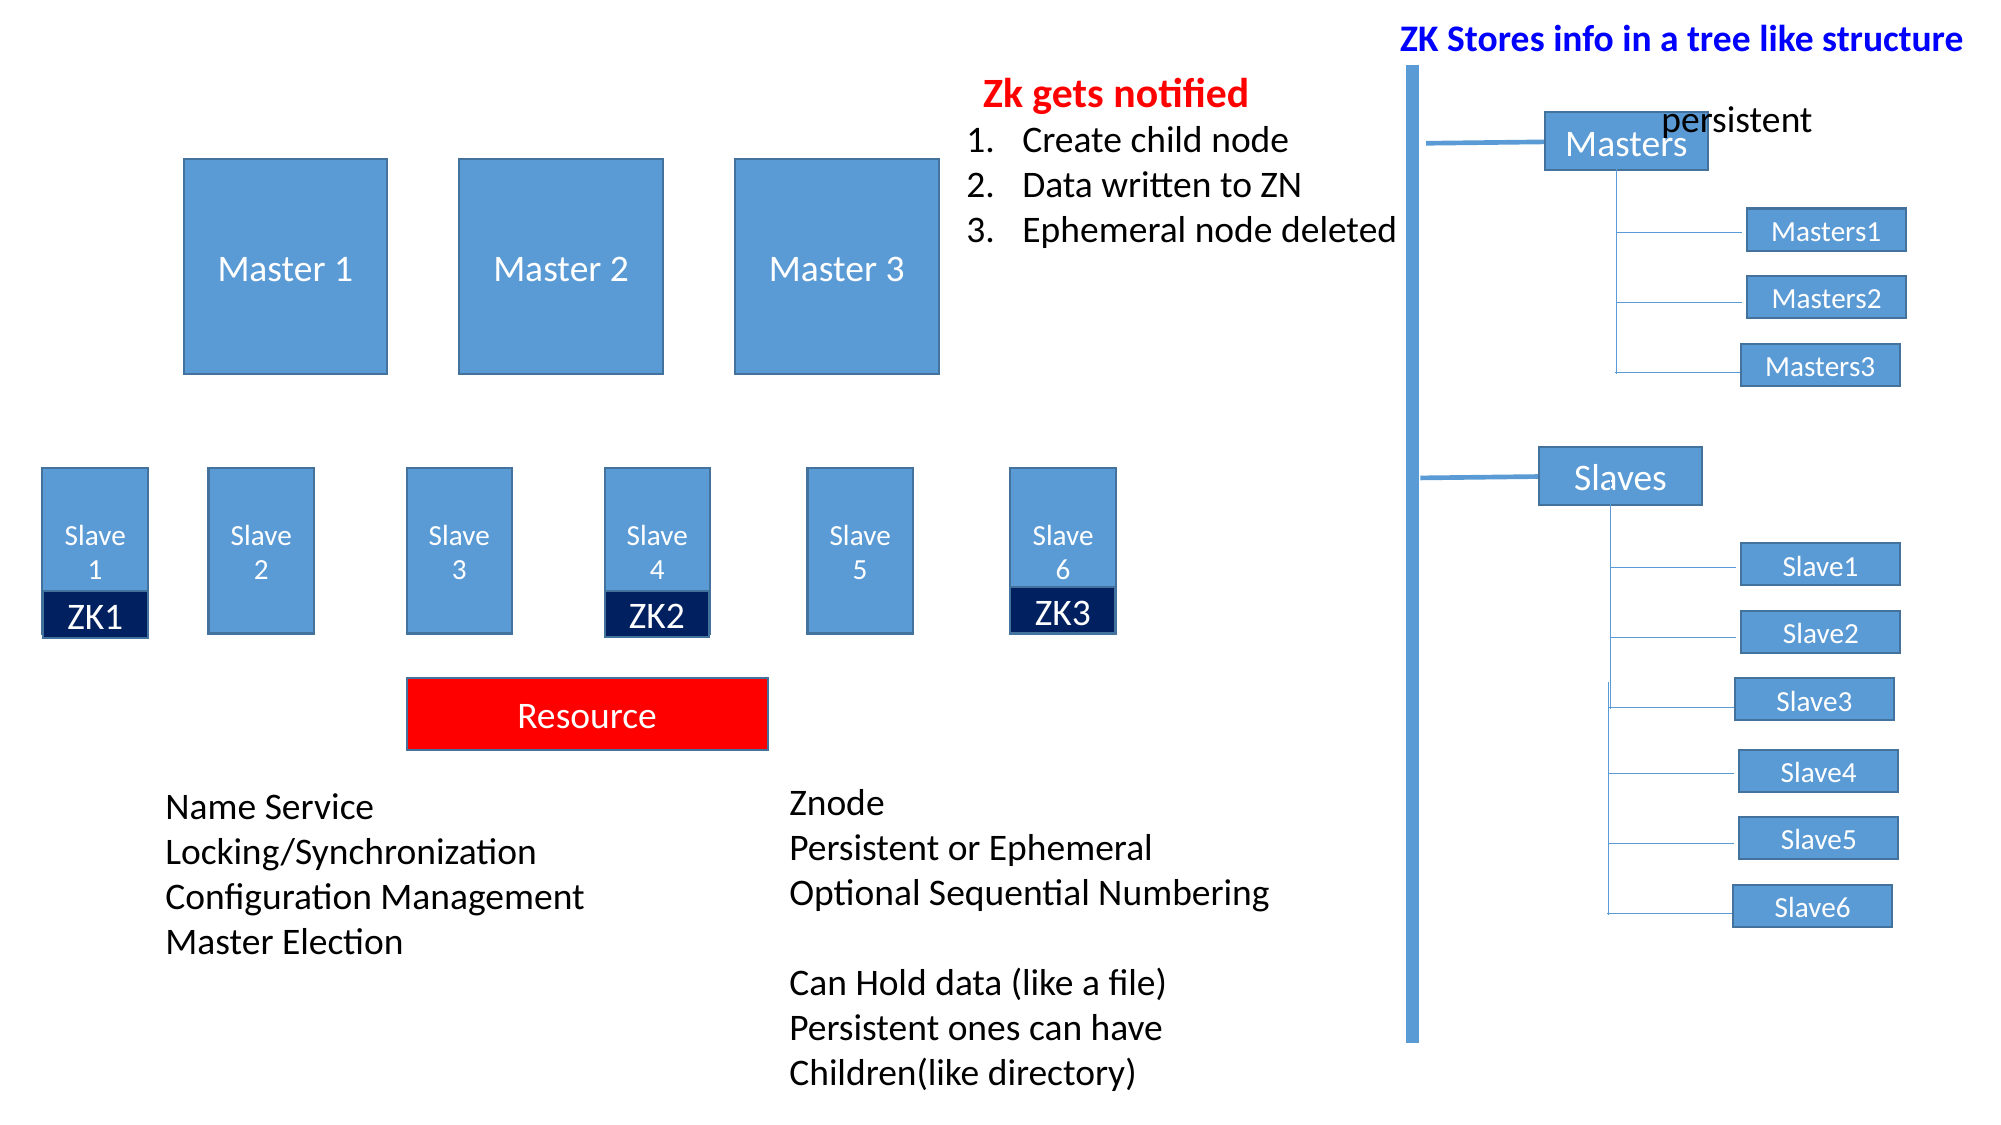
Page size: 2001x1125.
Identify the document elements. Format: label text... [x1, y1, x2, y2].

text_box Master 1 [183, 158, 388, 374]
text_box Slave5 [807, 467, 913, 634]
text_box Masters1 [1746, 208, 1906, 251]
text_box Znode Persistent or Ephemeral Optional Sequential Numbering Can Hold data (like a file) Persistent ones can have Children(like directory) [774, 770, 1286, 1101]
text_box Create child node Data written to ZN Ephemeral node deleted [951, 107, 1413, 258]
text_box Slave2 [208, 467, 314, 634]
text_box Slave3 [406, 467, 512, 634]
text_box Slave3 [1734, 678, 1894, 721]
text_box Zk gets notified [968, 58, 1265, 124]
text_box Slaves [1538, 446, 1703, 505]
text_box Name Service Locking/Synchronization Configuration Management Master Election [150, 774, 600, 970]
text_box Masters2 [1746, 276, 1907, 319]
text_box Slave4 [604, 467, 710, 590]
text_box Masters [1544, 111, 1709, 171]
text_box Resource [406, 678, 768, 750]
text_box Slave6 [1010, 467, 1116, 634]
text_box persistent [1646, 87, 1828, 148]
text_box Slave6 [1732, 884, 1893, 927]
text_box ZK Stores info in a tree like structure [1385, 6, 1980, 67]
text_box ZK2 [604, 590, 710, 637]
text_box Slave1 [1740, 543, 1900, 586]
text_box ZK1 [43, 591, 148, 638]
text_box Slave1 [42, 467, 148, 634]
text_box Slave4 [1738, 749, 1899, 792]
text_box Master 3 [735, 158, 939, 374]
text_box Slave2 [1741, 610, 1901, 653]
text_box Slave5 [1739, 817, 1899, 860]
text_box Masters3 [1740, 343, 1900, 386]
text_box ZK3 [1010, 587, 1115, 634]
text_box Master 2 [459, 158, 663, 374]
